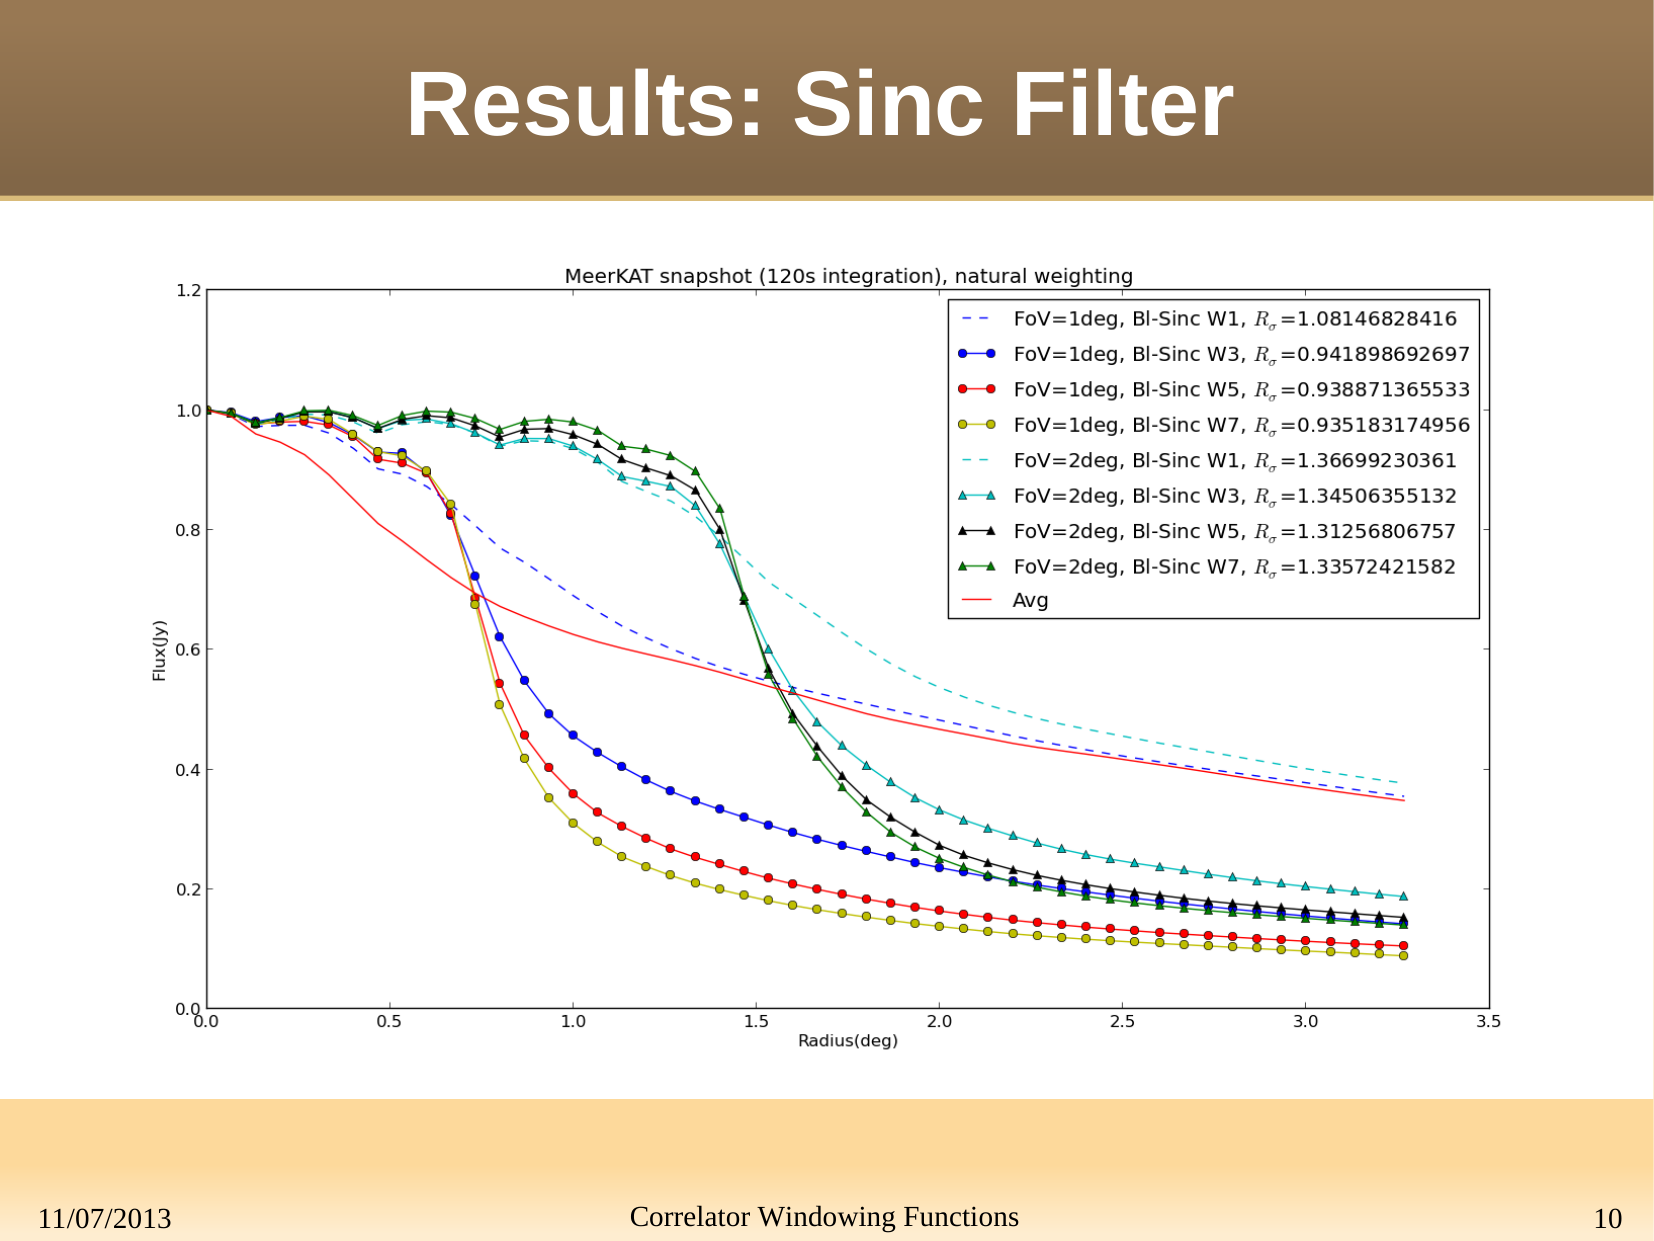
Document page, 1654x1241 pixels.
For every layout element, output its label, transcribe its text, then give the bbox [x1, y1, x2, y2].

title Results: Sinc Filter [76, 0, 1565, 201]
picture [0, 0, 1654, 1241]
